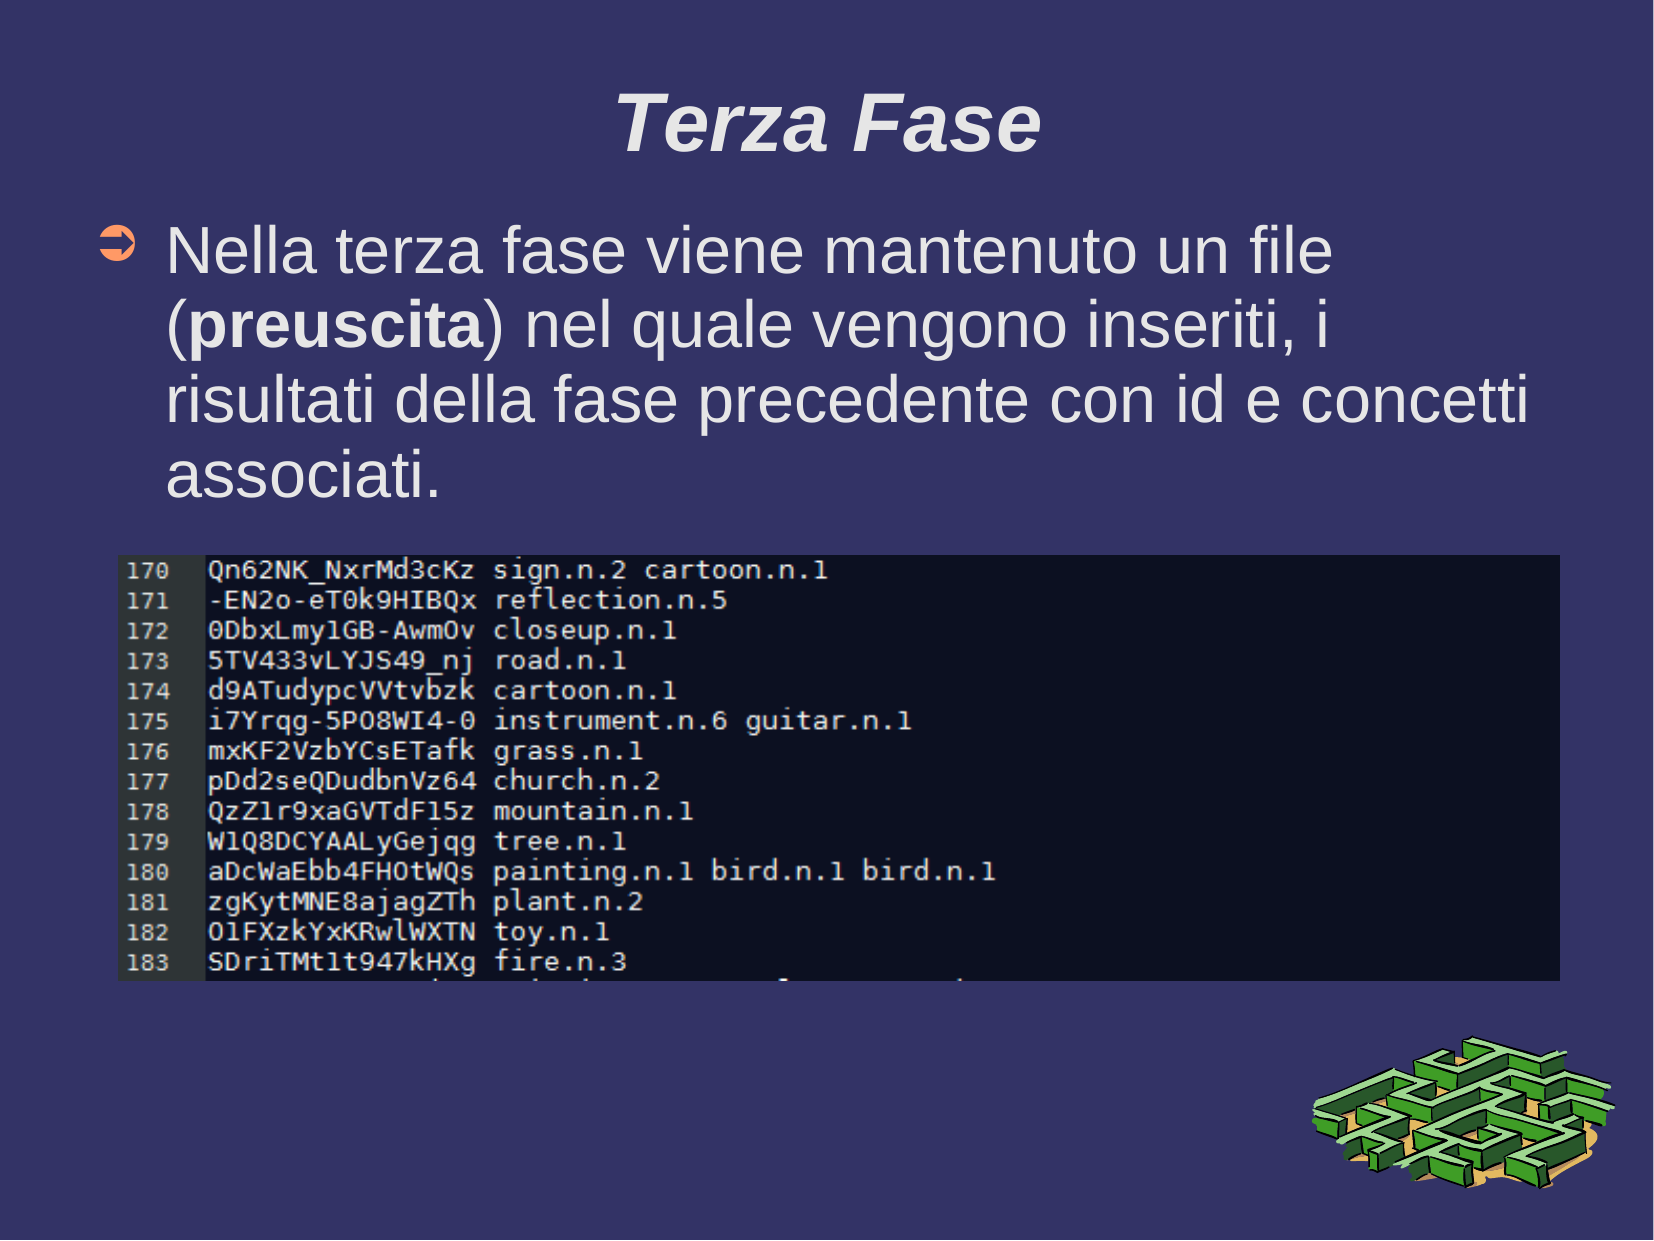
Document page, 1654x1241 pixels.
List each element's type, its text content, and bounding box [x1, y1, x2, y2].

list Nella terza fase viene mantenuto un file (preuscita) nel quale vengono inseriti, i risultati della fase precedente con id e concetti associati. [82, 212, 1536, 994]
picture [118, 555, 1560, 981]
title Terza Fase [121, 19, 1534, 212]
